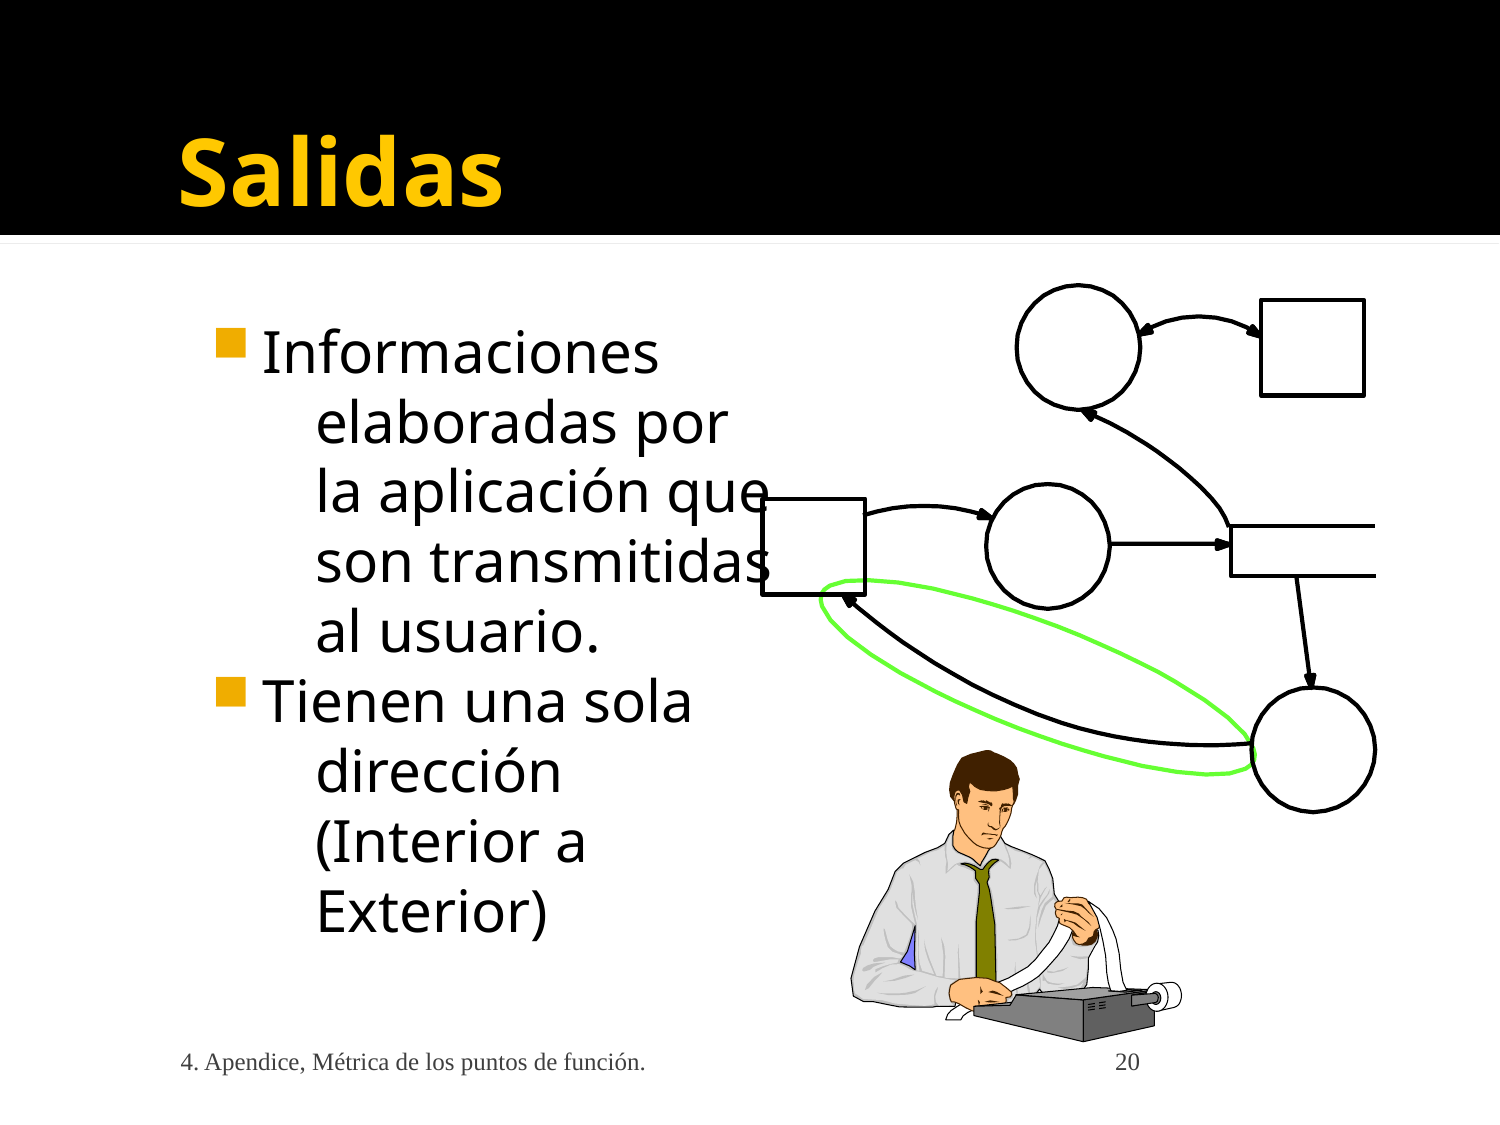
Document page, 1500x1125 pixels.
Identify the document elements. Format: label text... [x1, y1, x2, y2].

text_box [1100, 1037, 1438, 1075]
chart [849, 750, 1185, 1045]
text_box 4. Apendice, Métrica de los puntos de función. [162, 1037, 951, 1075]
title Salidas [162, 75, 1438, 263]
list Informaciones elaboradas por la aplicación que son transmitidas al usuario. Tienen una sola dirección (Interior a Exterior) [162, 299, 788, 976]
